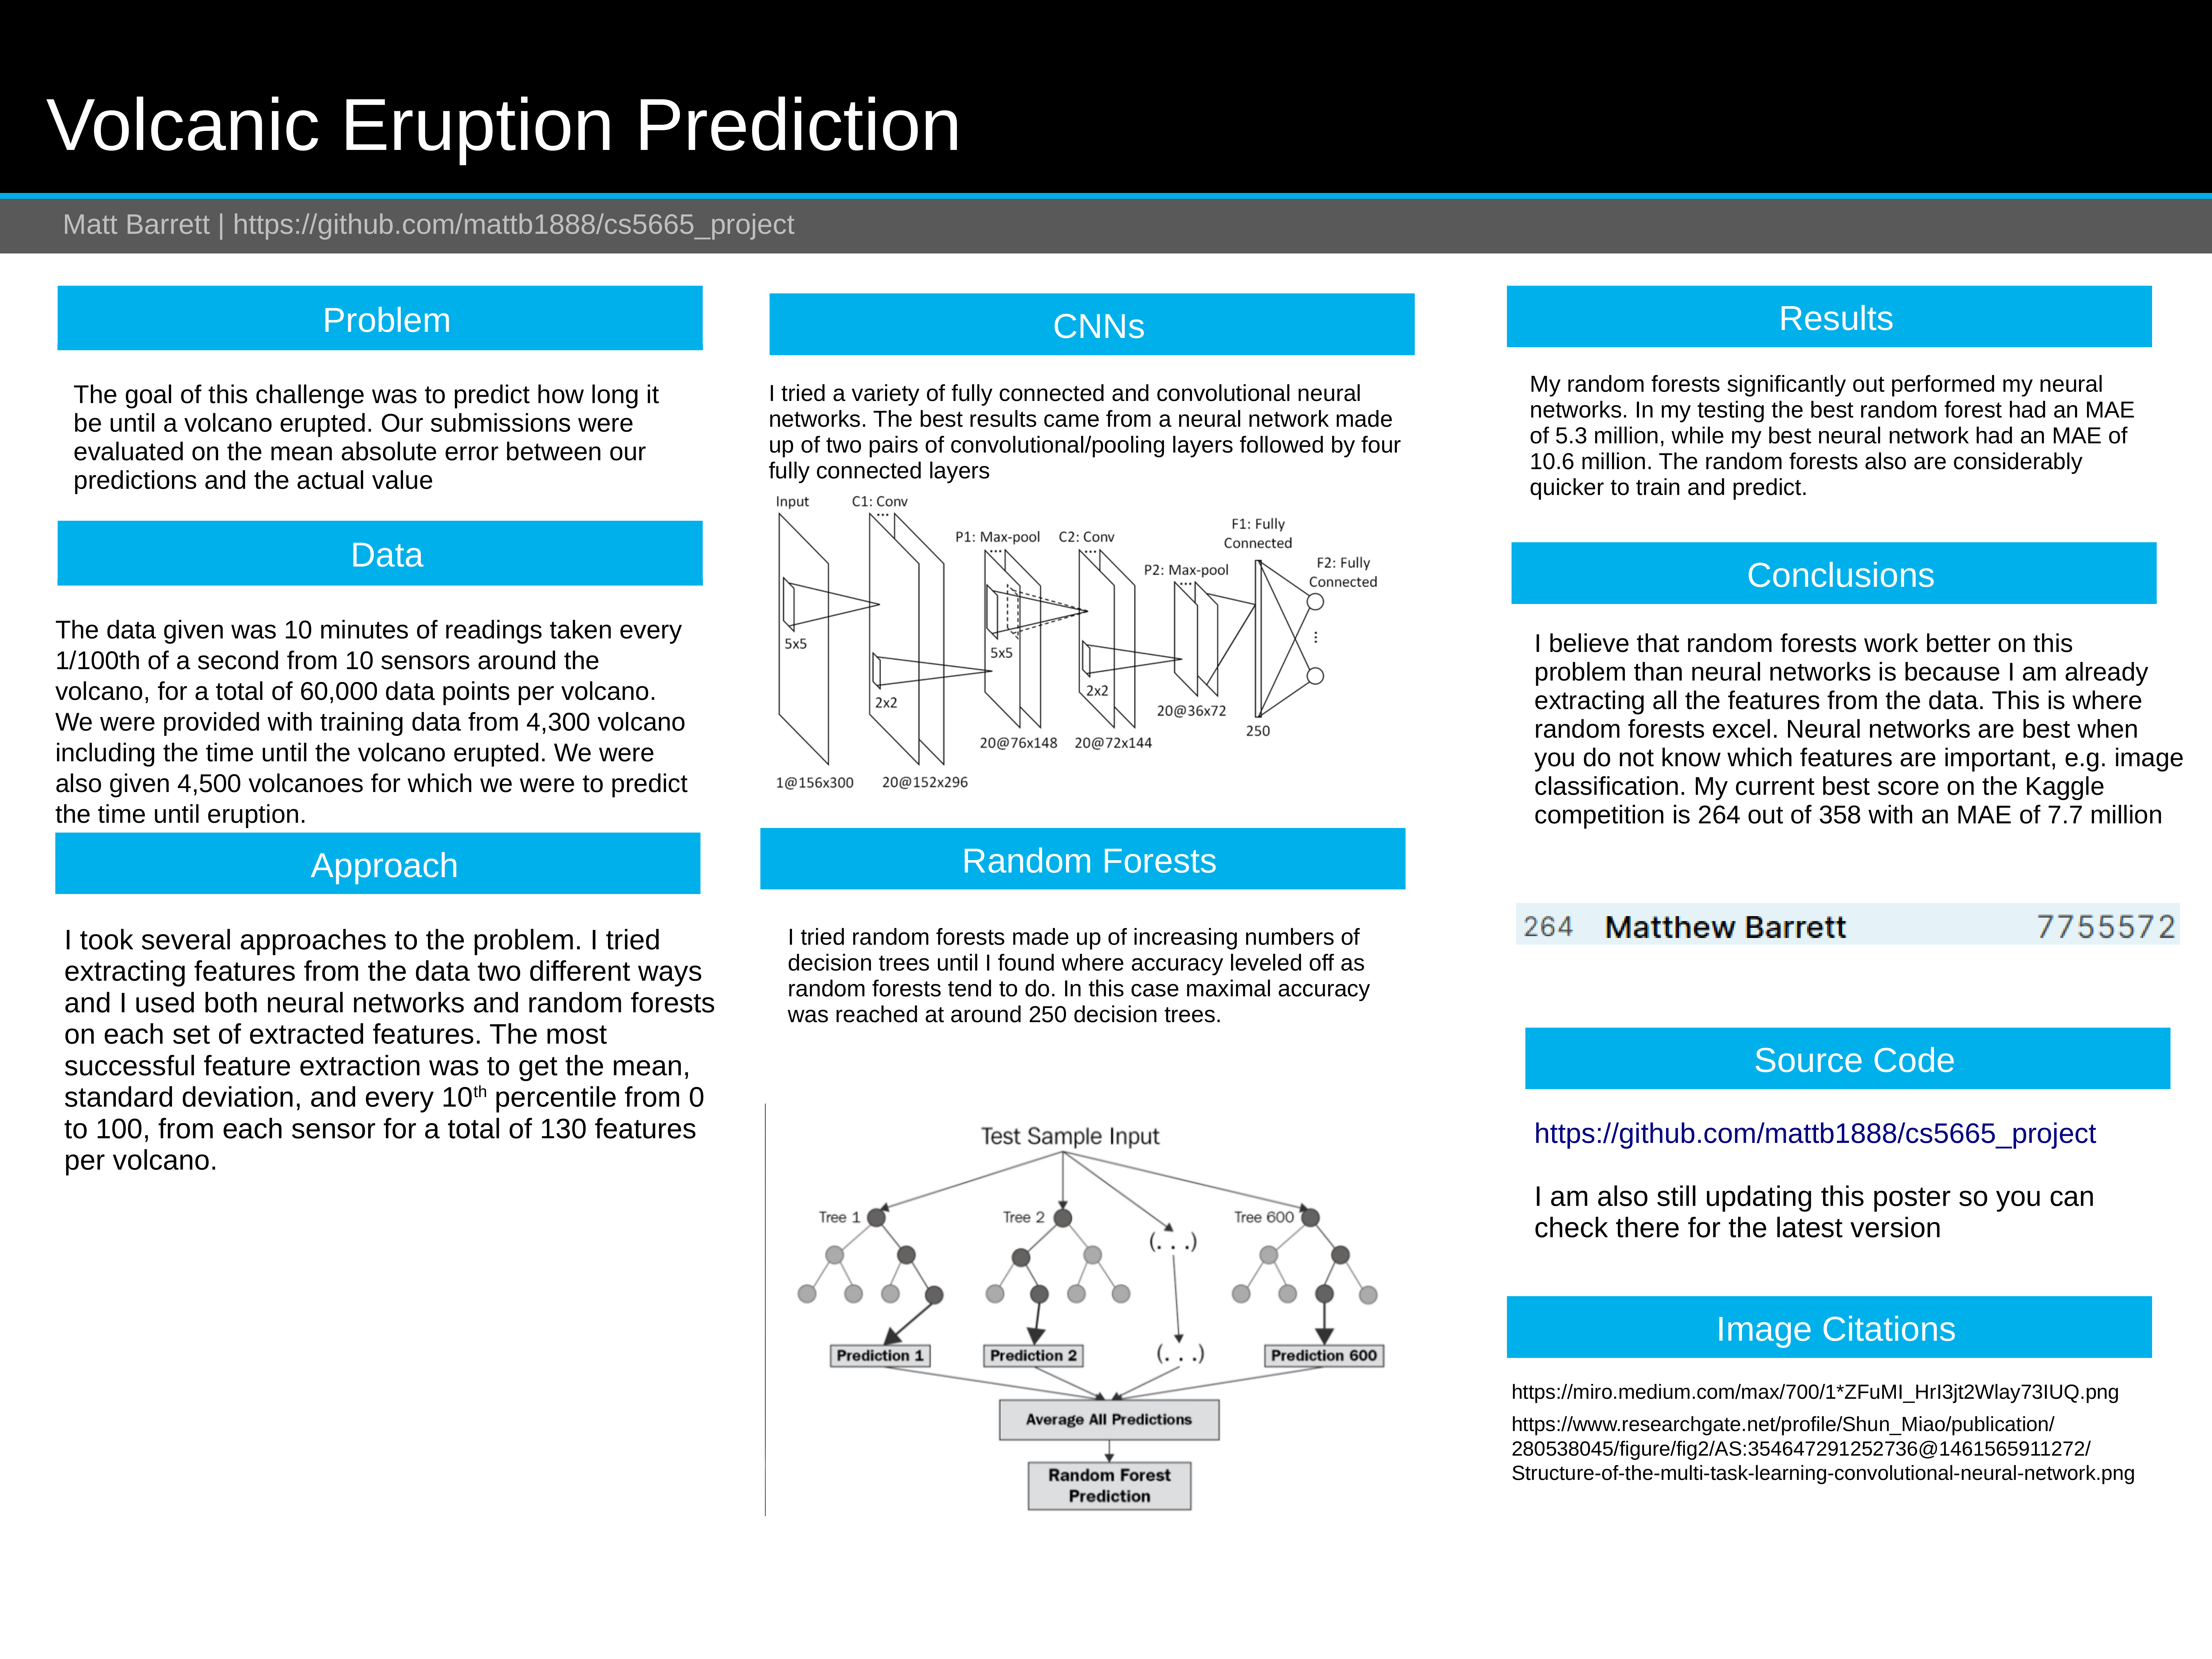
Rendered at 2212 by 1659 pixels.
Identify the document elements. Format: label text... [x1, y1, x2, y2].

picture [765, 1104, 1415, 1516]
picture [1516, 903, 2180, 945]
text_box I tried random forests made up of increasing numbers of decision trees until I found where accuracy leveled off as random forests tend to do. In this case maximal accuracy was reached at around 250 decision trees. [783, 922, 1375, 1030]
text_box https://github.com/mattb1888/cs5665_project I am also still updating this poster so you can check there for the latest version [1530, 1115, 2108, 1246]
text_box I believe that random forests work better on this problem than neural networks is because I am already extracting all the features from the data. This is where random forests excel. Neural networks are best when you do not know which features are important, e.g. image classification. My current best score on the Kaggle competition is 264 out of 358 with an MAE of 7.7 million [1530, 627, 2189, 831]
list Source Code [1525, 1028, 2171, 1089]
list https://miro.medium.com/max/700/1*ZFuMI_HrI3jt2Wlay73IUQ.png https://www.researchgate.net/profile/Shun_Miao/publication/280538045/figure/fig2/AS:354647291252736@1461565911272/Structure-of-the-multi-task-learning-convolutional-neural-network.png [1507, 1369, 2152, 1594]
list Results [1507, 286, 2152, 347]
list Approach [55, 833, 701, 894]
list Problem [57, 286, 703, 350]
text_box My random forests significantly out performed my neural networks. In my testing the best random forest had an MAE of 5.3 million, while my best neural network had an MAE of 10.6 million. The random forests also are considerably quicker to train and predict. [1525, 369, 2140, 502]
list Matt Barrett | https://github.com/mattb1888/cs5665_project [58, 206, 1579, 239]
list Data [57, 521, 703, 586]
text_box The goal of this challenge was to predict how long it be until a volcano erupted. Our submissions were evaluated on the mean absolute error between our predictions and the actual value [69, 378, 665, 497]
list Random Forests [760, 828, 1406, 889]
list Conclusions [1512, 542, 2157, 604]
picture [776, 495, 1378, 791]
text_box I took several approaches to the problem. I tried extracting features from the data two different ways and I used both neural networks and random forests on each set of extracted features. The most successful feature extraction was to get the mean, standard deviation, and every 10th percentile from 0 to 100, from each sensor for a total of 130 features per volcano. [60, 922, 721, 1179]
list The data given was 10 minutes of readings taken every 1/100th of a second from 10 sensors around the volcano, for a total of 60,000 data points per volcano. We were provided with training data from 4,300 volcano including the time until the volcano erupted. We were also given 4,500 volcanoes for which we were to predict the time until eruption. [51, 604, 696, 745]
list CNNs [770, 293, 1415, 355]
title Volcanic Eruption Prediction [41, 18, 1563, 168]
list Image Citations [1507, 1296, 2152, 1358]
text_box I tried a variety of fully connected and convolutional neural networks. The best results came from a neural network made up of two pairs of convolutional/pooling layers followed by four fully connected layers [764, 378, 1406, 486]
